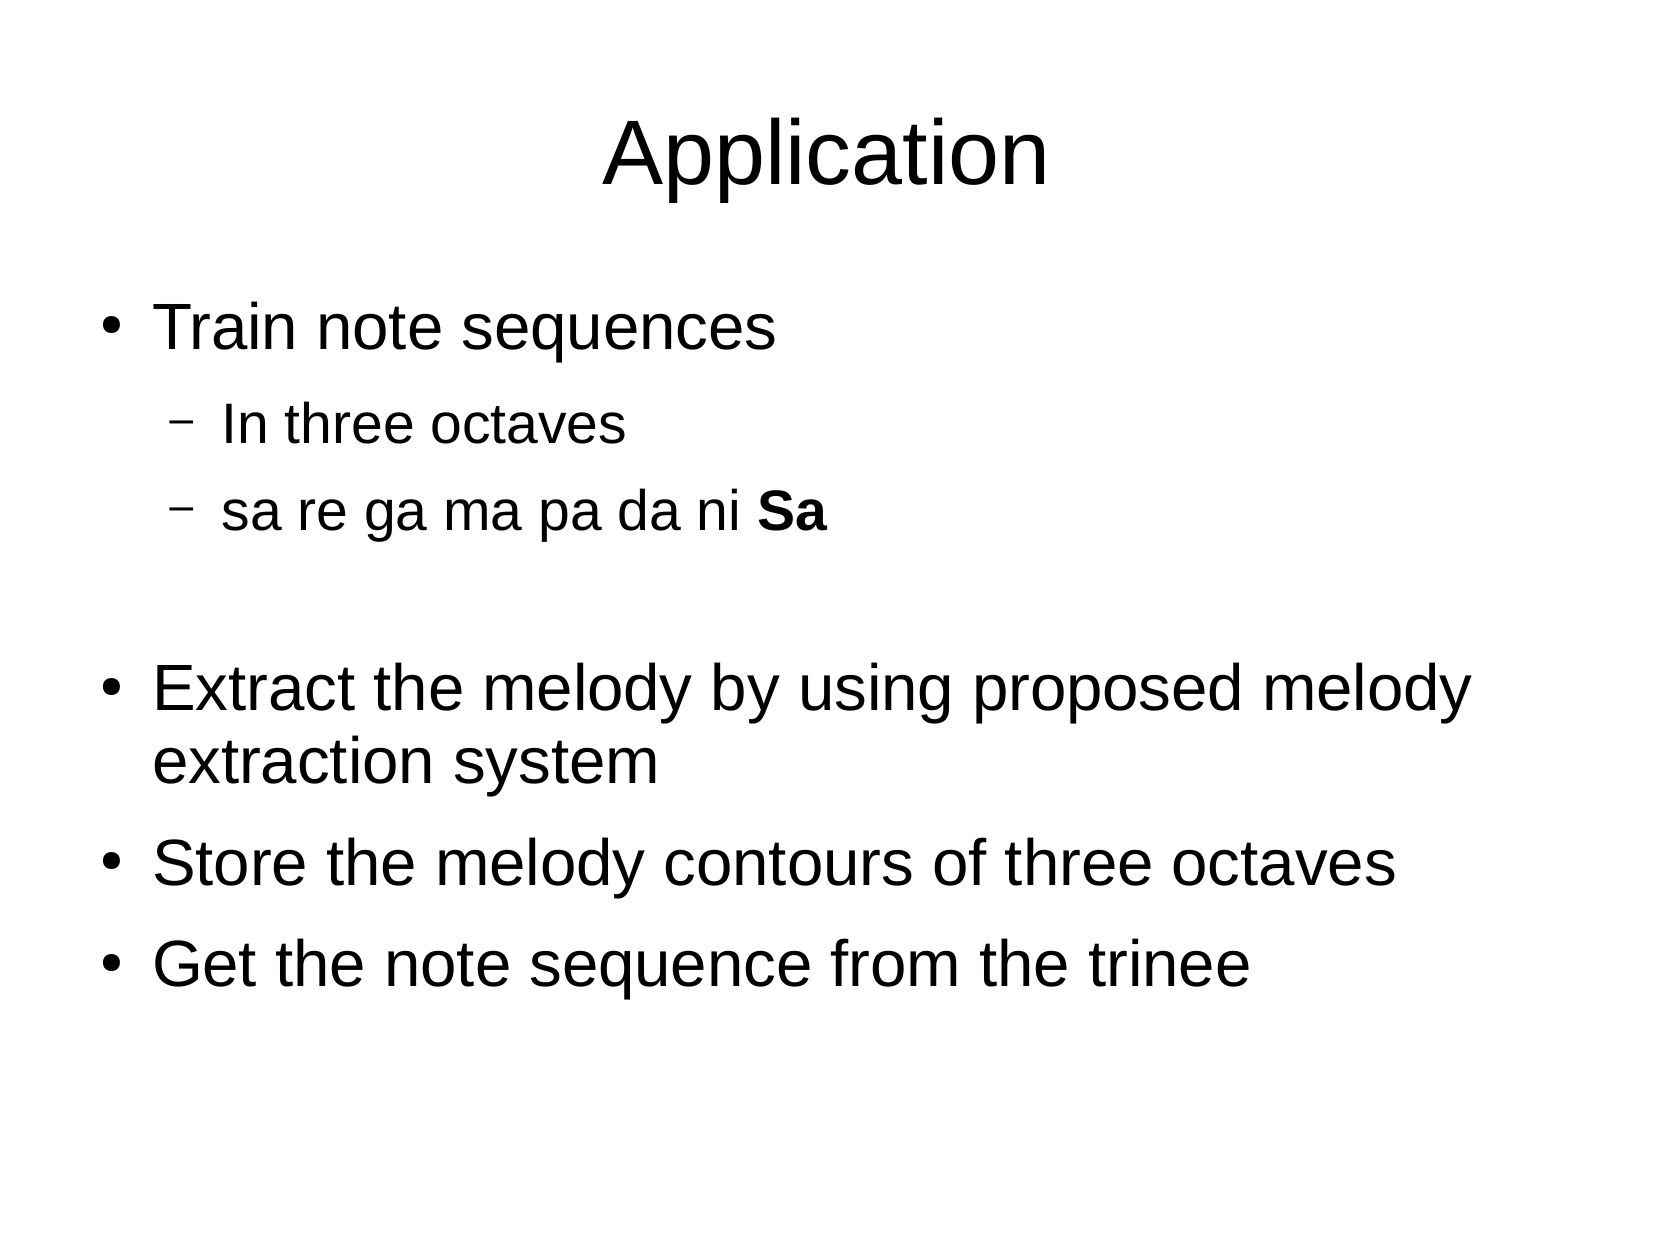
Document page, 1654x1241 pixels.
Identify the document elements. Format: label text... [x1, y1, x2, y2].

title Application [82, 49, 1571, 257]
list Train note sequences In three octaves sa re ga ma pa da ni Sa Extract the melody by using proposed melody extraction system Store the melody contours of three octaves Get the note sequence from the trinee [82, 290, 1571, 1010]
